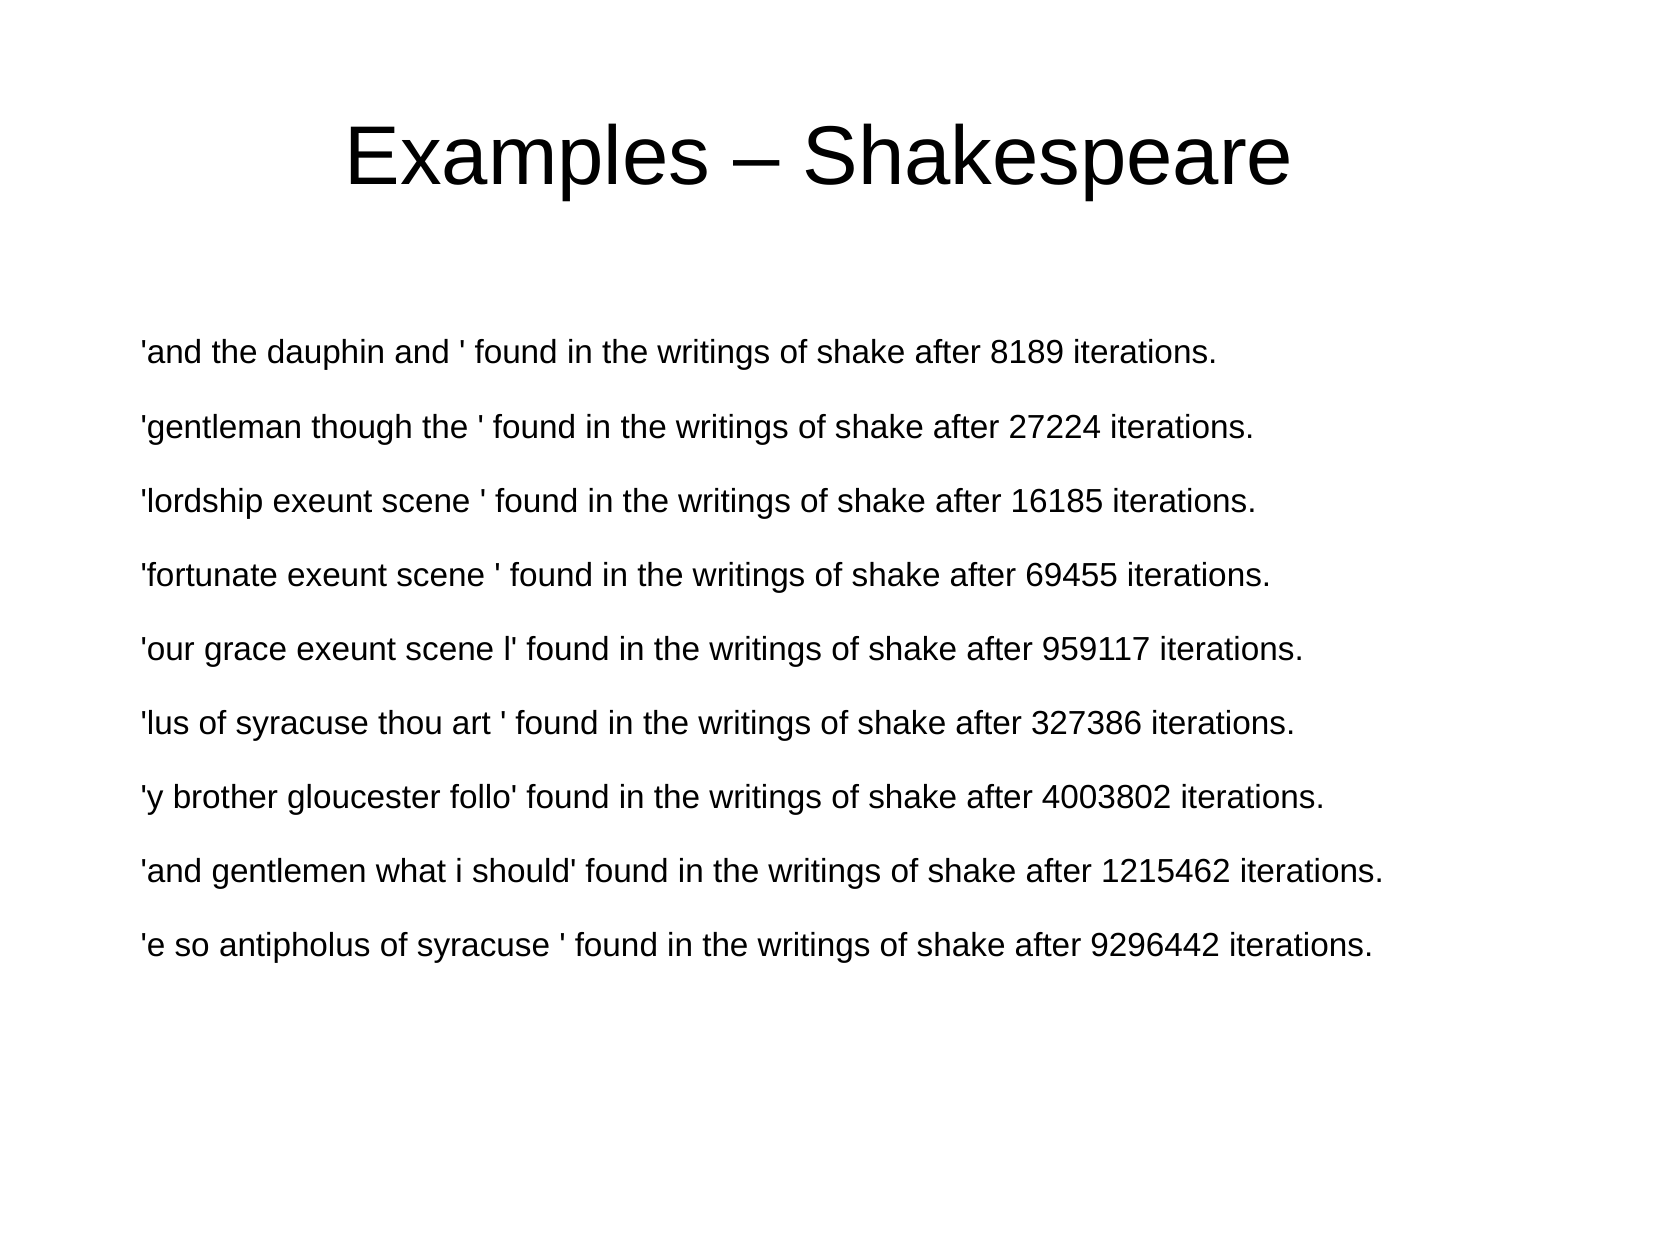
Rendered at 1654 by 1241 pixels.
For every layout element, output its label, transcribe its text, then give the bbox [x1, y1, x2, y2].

text_box Examples – Shakespeare [330, 102, 1309, 211]
text_box 'and the dauphin and ' found in the writings of shake after 8189 iterations. 'gentleman though the ' found in the writings of shake after 27224 iterations. 'lordship exeunt scene ' found in the writings of shake after 16185 iterations. 'fortunate exeunt scene ' found in the writings of shake after 69455 iterations. 'our grace exeunt scene l' found in the writings of shake after 959117 iterations. 'lus of syracuse thou art ' found in the writings of shake after 327386 iterations. 'y brother gloucester follo' found in the writings of shake after 4003802 iterations. 'and gentlemen what i should' found in the writings of shake after 1215462 iterations. 'e so antipholus of syracuse ' found in the writings of shake after 9296442 iterations. [125, 326, 1551, 971]
